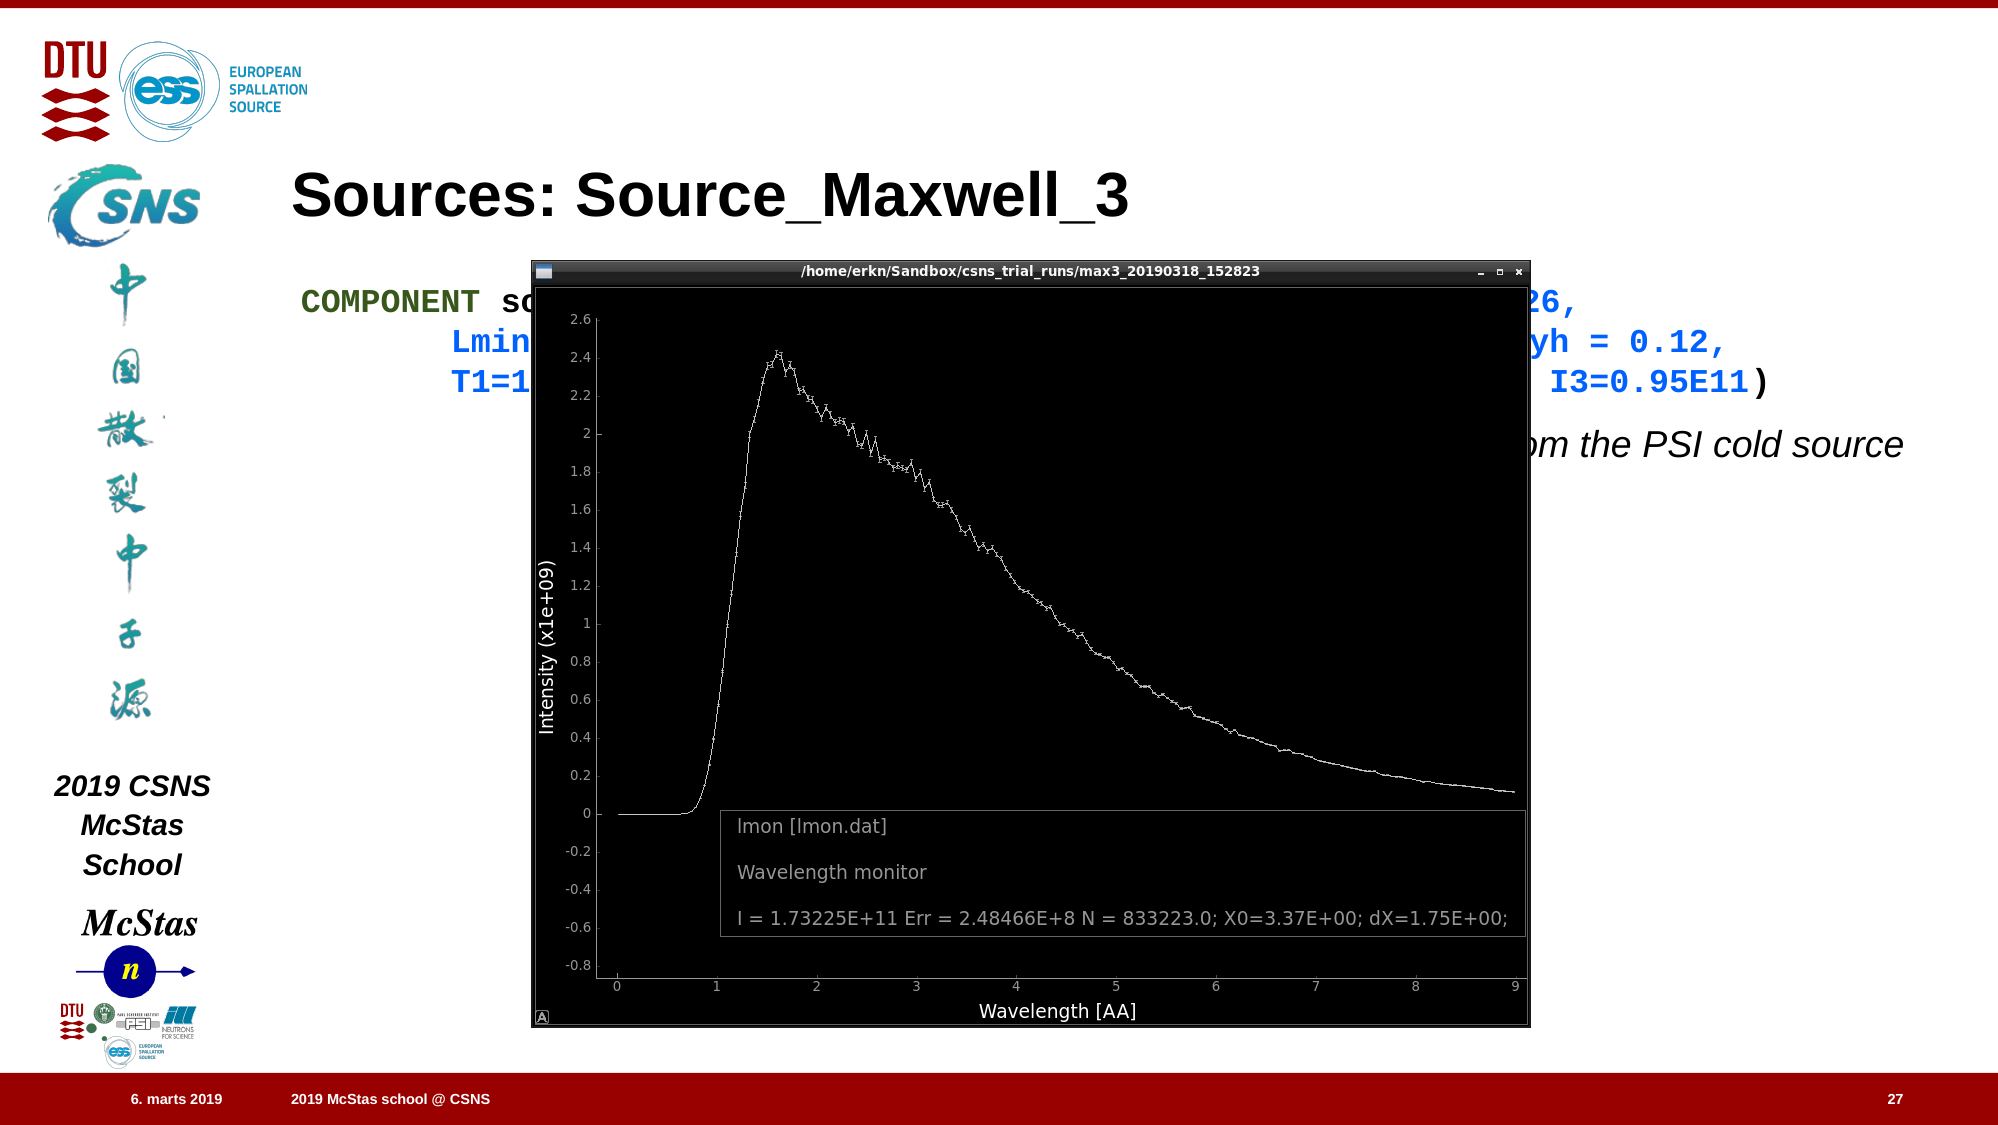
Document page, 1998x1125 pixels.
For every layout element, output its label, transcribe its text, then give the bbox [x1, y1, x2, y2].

picture [116, 1013, 160, 1030]
slide_number 1 [1887, 1088, 1909, 1110]
text_box COMPONENT source = Source_Maxwell_3(yheight=0.156, xwidth=0.126, Lmin=0.1, Lmax=9.0, dist=1.5, focus_xw = 0.025, focus_yh = 0.12, T1=150.42, I1=3.67E11, T2=38.74, I2=3.64E11, T3=14.84, I3=0.95E11) [1531, 271, 1973, 407]
picture [119, 41, 307, 142]
text_box Parameters from the PSI cold source [1531, 415, 1920, 473]
picture [59, 908, 213, 999]
picture [531, 260, 1531, 1028]
title Sources: Source_Maxwell_3 [291, 69, 1819, 230]
text_box COMPONENT source = Source_Maxwell_3(yheight=0.156, xwidth=0.126, Lmin=0.1, Lmax=9.0, dist=1.5, focus_xw = 0.025, focus_yh = 0.12, T1=150.42, I1=3.67E11, T2=38.74, I2=3.64E11, T3=14.84, I3=0.95E11) [293, 271, 531, 407]
picture [48, 162, 209, 744]
picture [86, 1003, 197, 1069]
